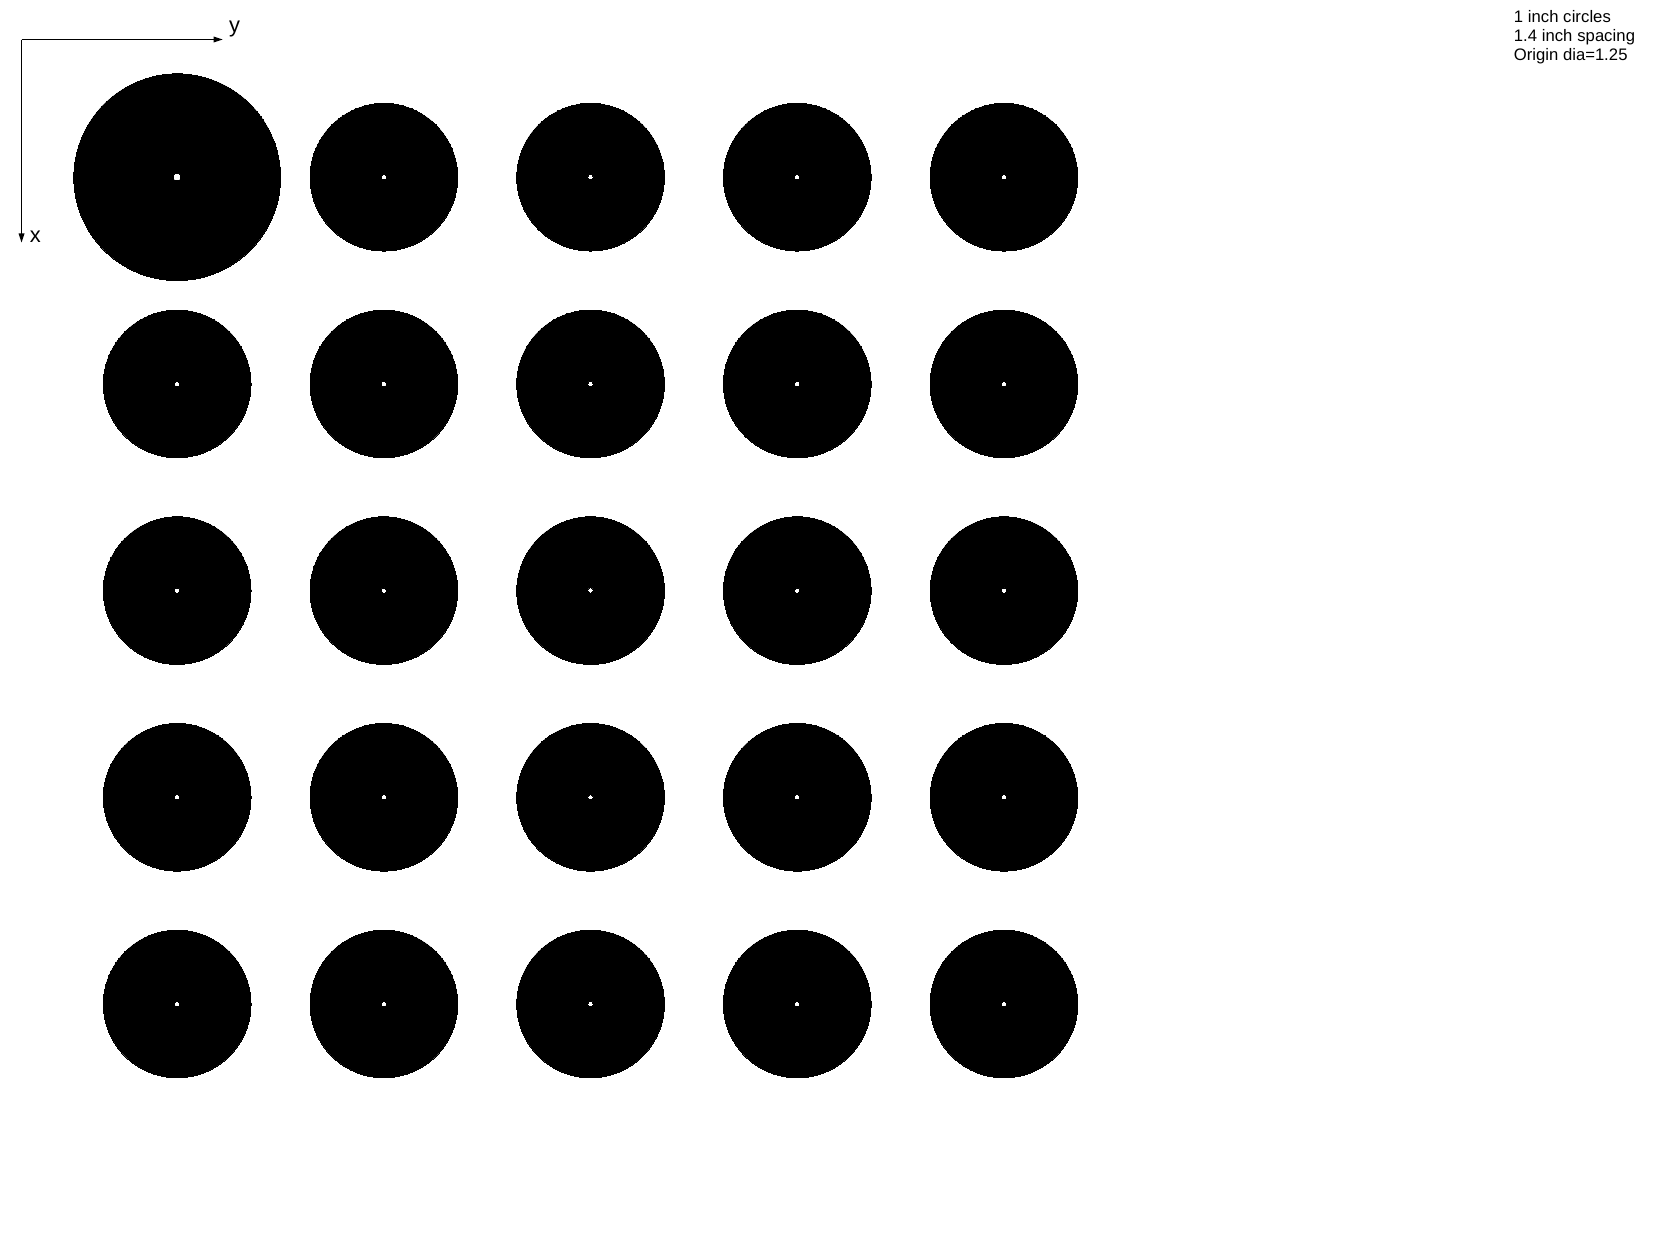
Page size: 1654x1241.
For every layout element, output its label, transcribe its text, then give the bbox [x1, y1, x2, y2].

text_box [516, 723, 665, 872]
text_box [930, 516, 1078, 665]
text_box y [214, 5, 256, 46]
text_box [310, 310, 458, 458]
text_box [516, 103, 665, 252]
text_box [103, 930, 252, 1078]
text_box 1 inch circles 1.4 inch spacing Origin dia=1.25 [1499, 0, 1651, 72]
text_box [103, 310, 252, 458]
text_box [73, 73, 281, 281]
text_box [930, 310, 1078, 458]
text_box [310, 930, 458, 1078]
text_box [310, 723, 458, 872]
text_box [723, 103, 872, 252]
text_box [310, 103, 458, 252]
text_box [723, 930, 872, 1078]
text_box [723, 723, 872, 872]
text_box [930, 103, 1078, 252]
text_box [516, 310, 665, 458]
text_box [930, 723, 1078, 872]
text_box [723, 516, 872, 665]
text_box [310, 516, 458, 665]
text_box [516, 516, 665, 665]
text_box [723, 310, 872, 458]
text_box [930, 930, 1078, 1078]
text_box x [15, 215, 56, 256]
text_box [103, 516, 252, 665]
text_box [516, 930, 665, 1078]
text_box [103, 723, 252, 872]
